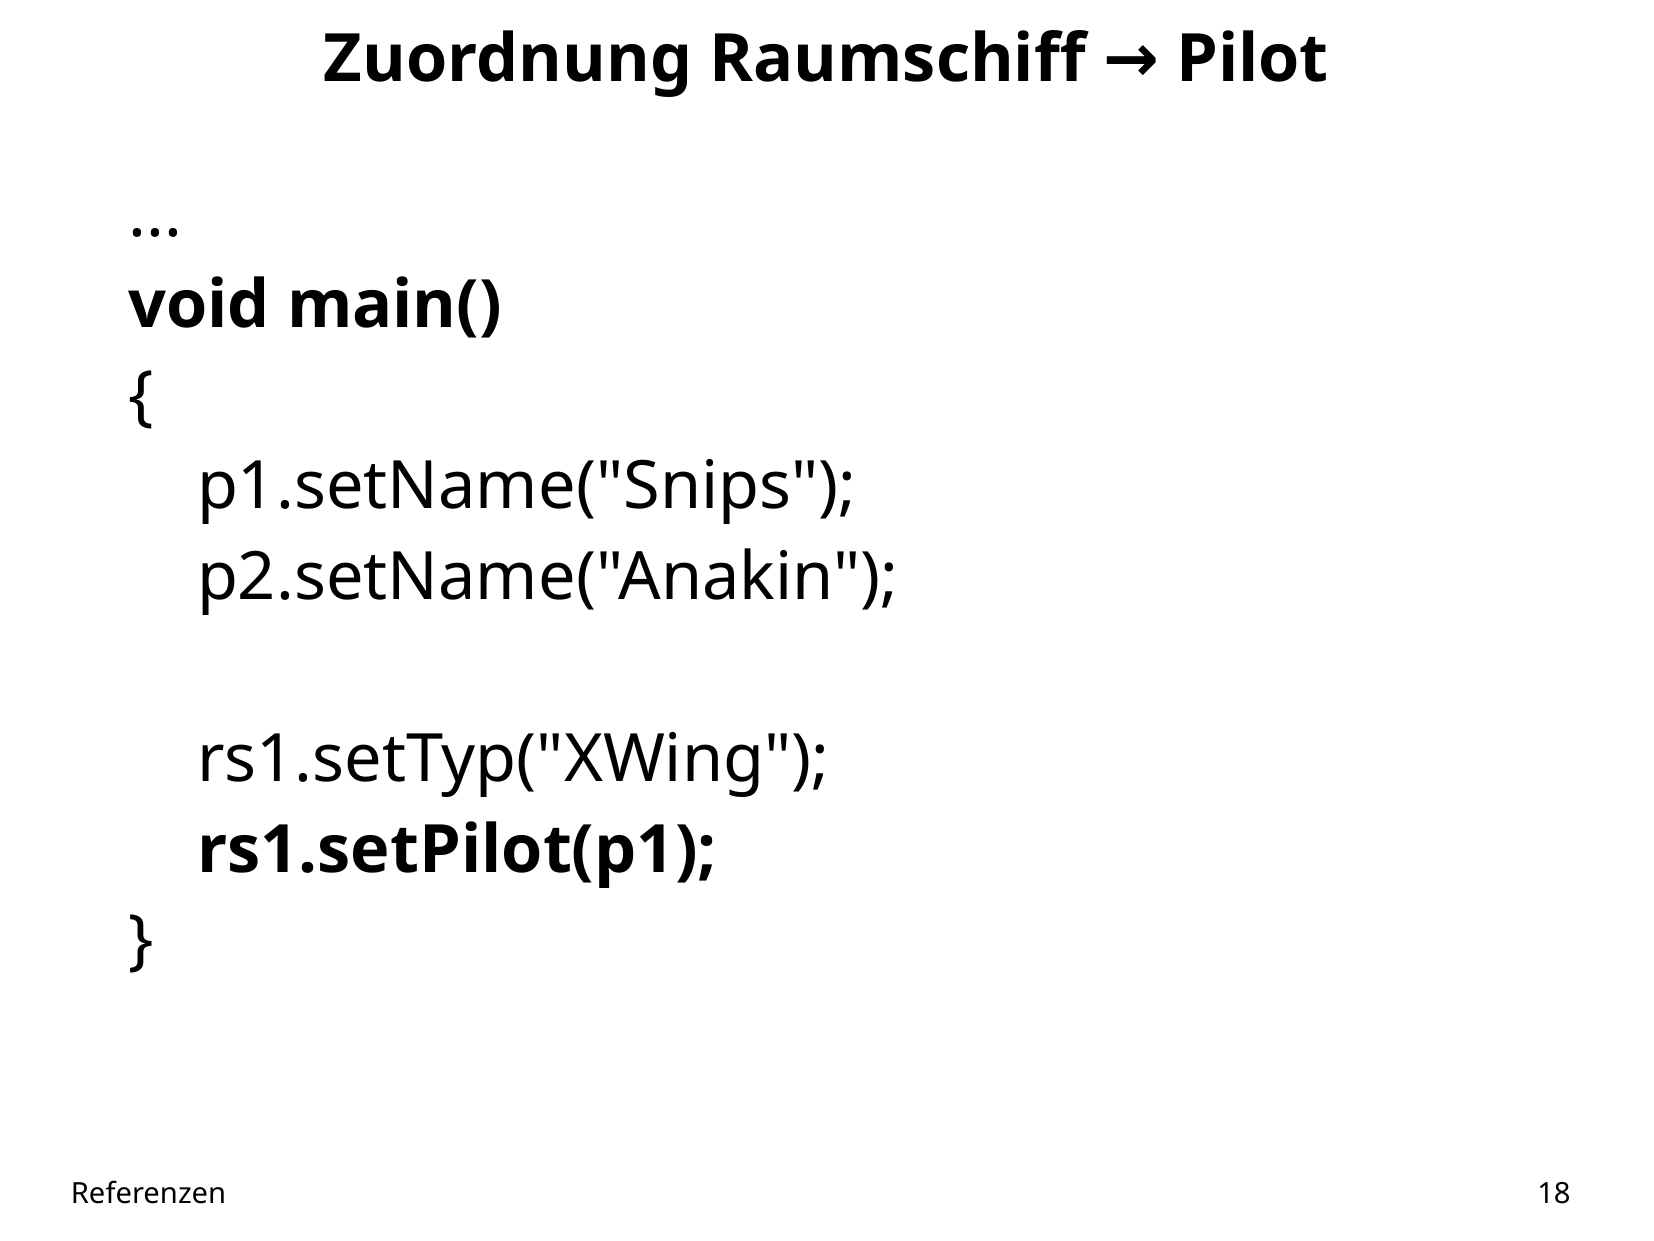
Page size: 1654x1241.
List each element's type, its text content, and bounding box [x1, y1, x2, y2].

title Zuordnung Raumschiff → Pilot [0, 5, 1654, 107]
list ... void main() { p1.setName("Snips"); p2.setName("Anakin"); rs1.setTyp("XWing"); rs1.setPilot(p1); } [59, 165, 1630, 1146]
